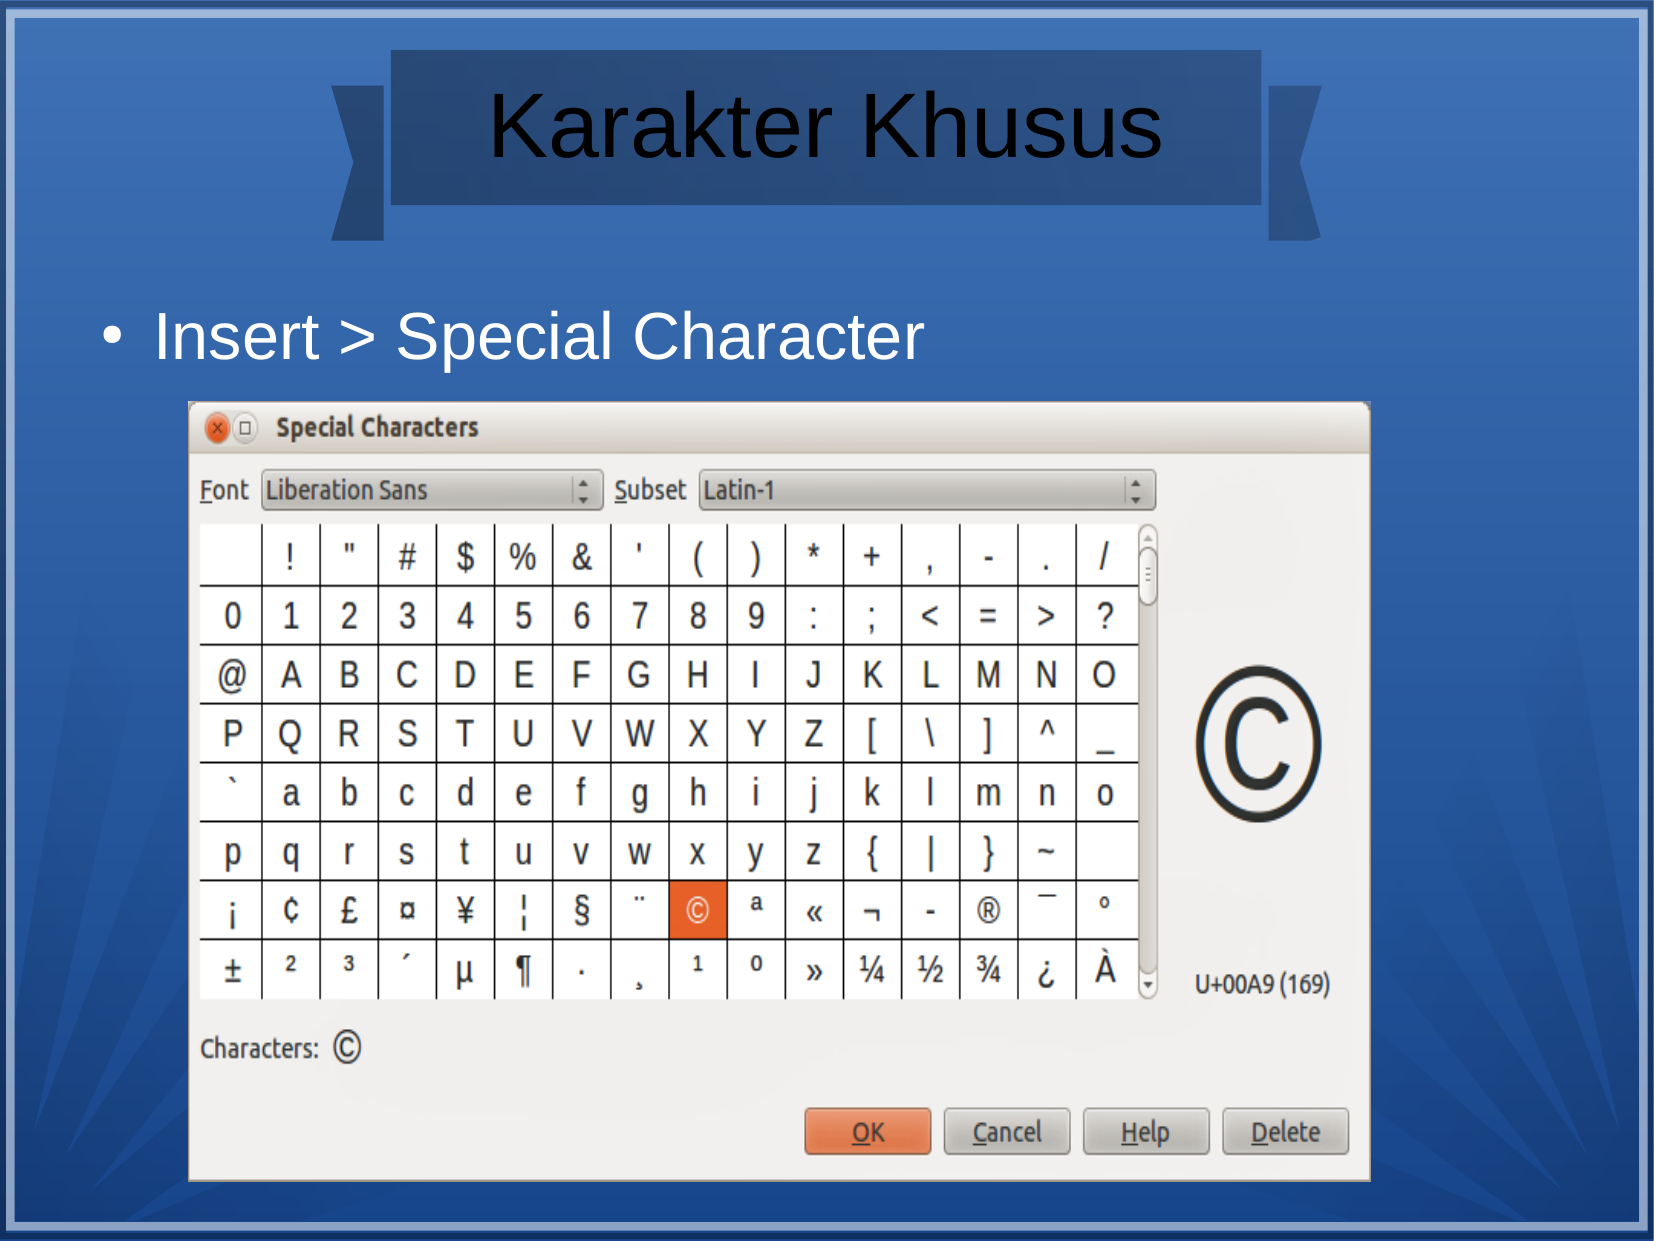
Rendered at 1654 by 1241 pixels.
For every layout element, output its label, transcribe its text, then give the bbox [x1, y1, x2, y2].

list Insert > Special Character [82, 299, 1571, 1241]
picture [188, 401, 1371, 1182]
title Karakter Khusus [389, 47, 1264, 205]
